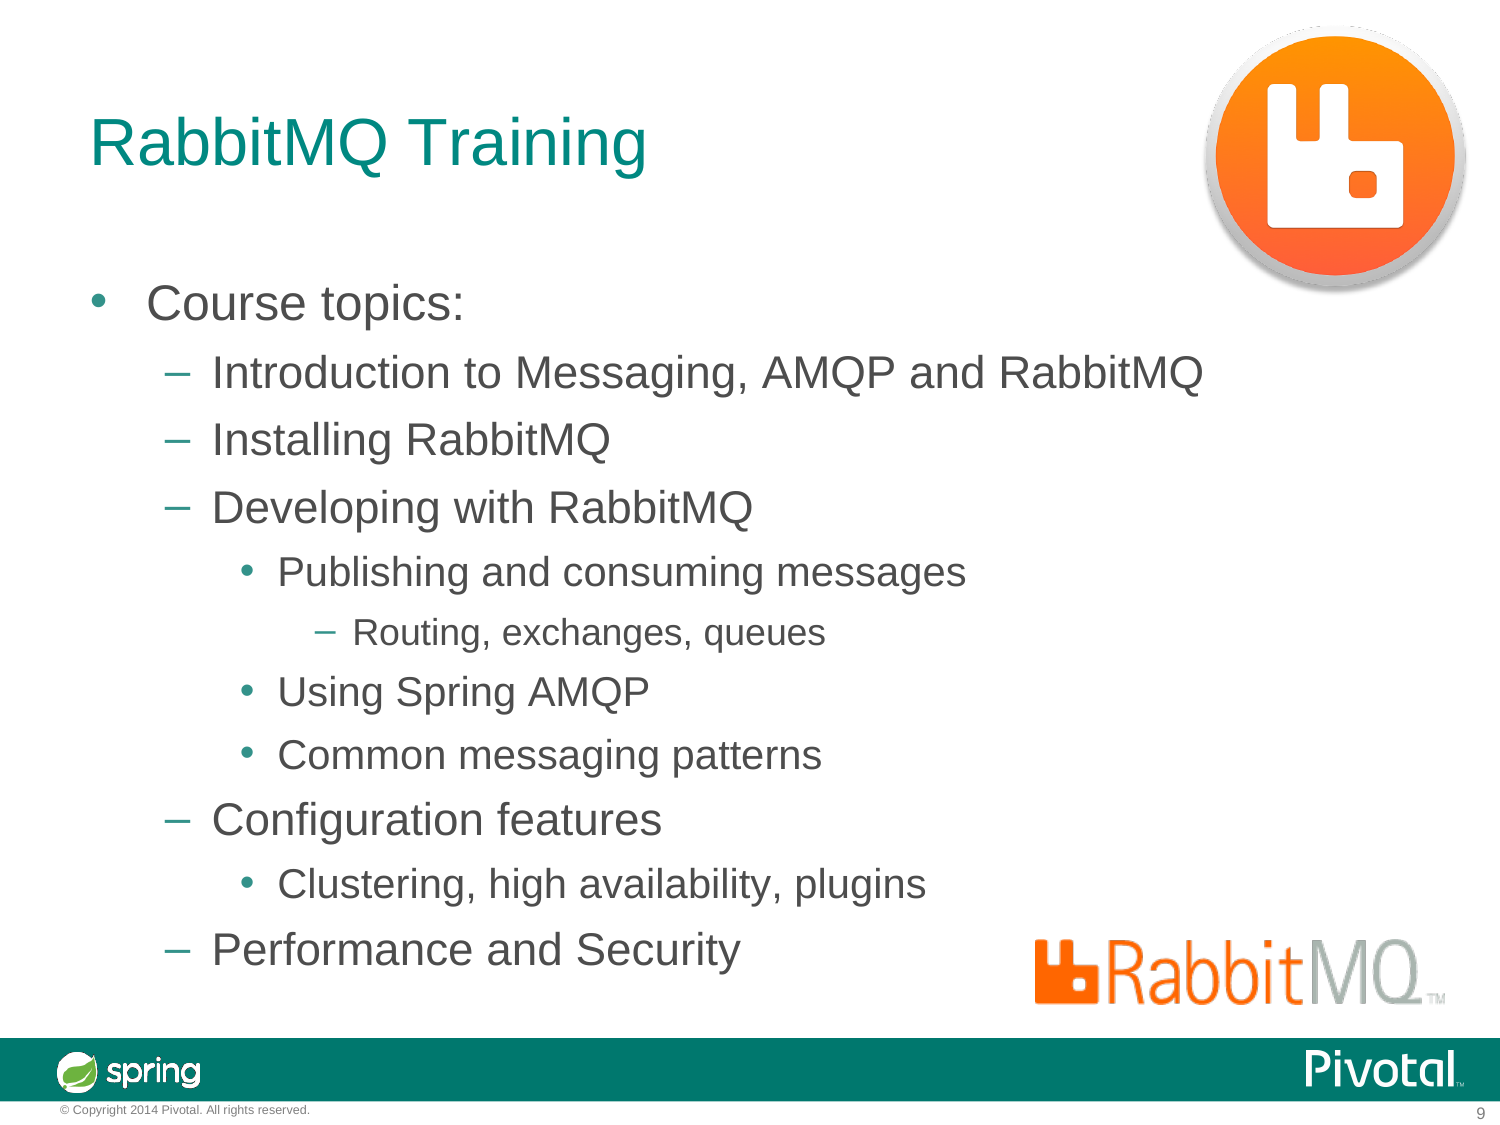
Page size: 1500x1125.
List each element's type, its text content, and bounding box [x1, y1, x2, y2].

picture [1035, 939, 1445, 1006]
list Course topics: Introduction to Messaging, AMQP and RabbitMQ Installing RabbitMQ Developing with RabbitMQ Publishing and consuming messages Routing, exchanges, queues Using Spring AMQP Common messaging patterns Configuration features Clustering, high availability, plugins Performance and Security [75, 262, 1426, 991]
picture [1187, 7, 1483, 304]
picture [1306, 1050, 1464, 1087]
picture [32, 1041, 210, 1103]
title RabbitMQ Training [75, 45, 1187, 233]
